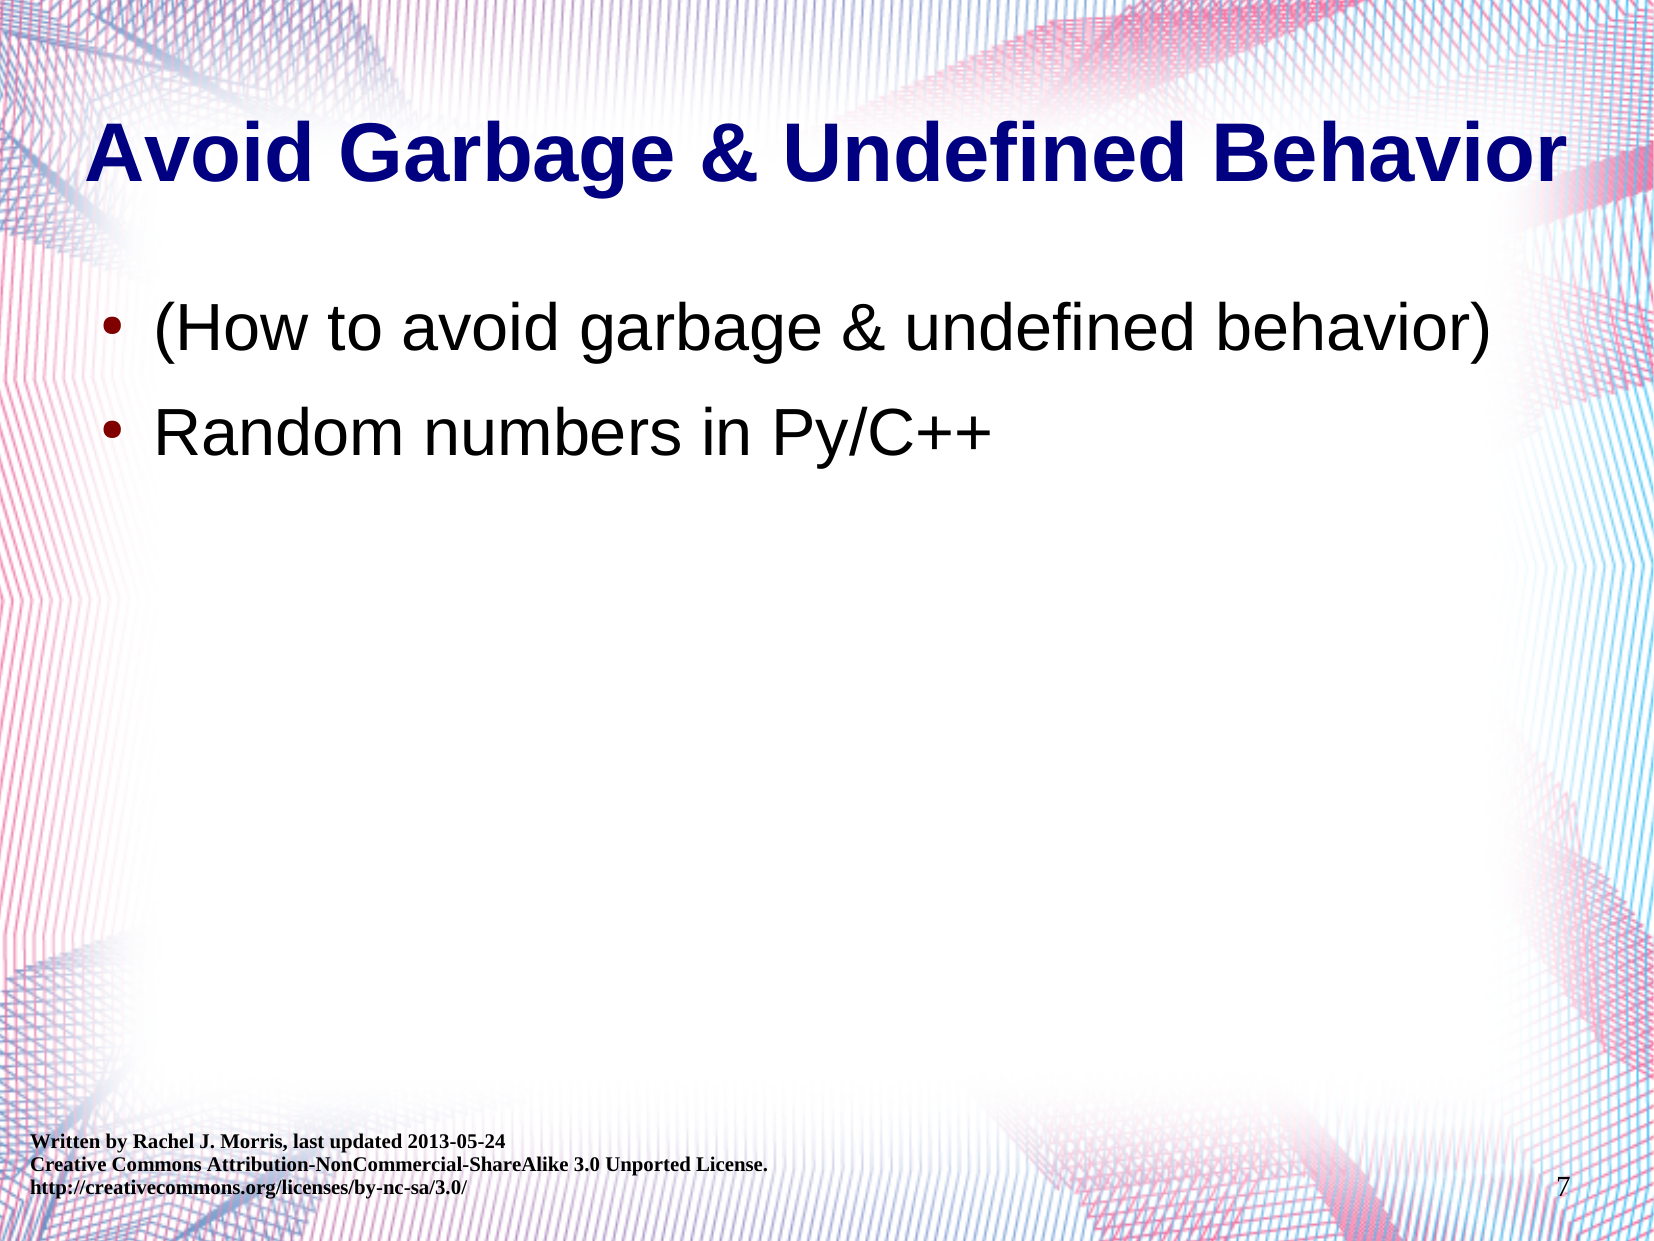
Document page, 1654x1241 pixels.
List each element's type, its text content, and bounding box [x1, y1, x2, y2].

list (How to avoid garbage & undefined behavior) Random numbers in Py/C++ [82, 290, 1571, 1010]
picture [0, 0, 1654, 1241]
title Avoid Garbage & Undefined Behavior [82, 49, 1571, 257]
